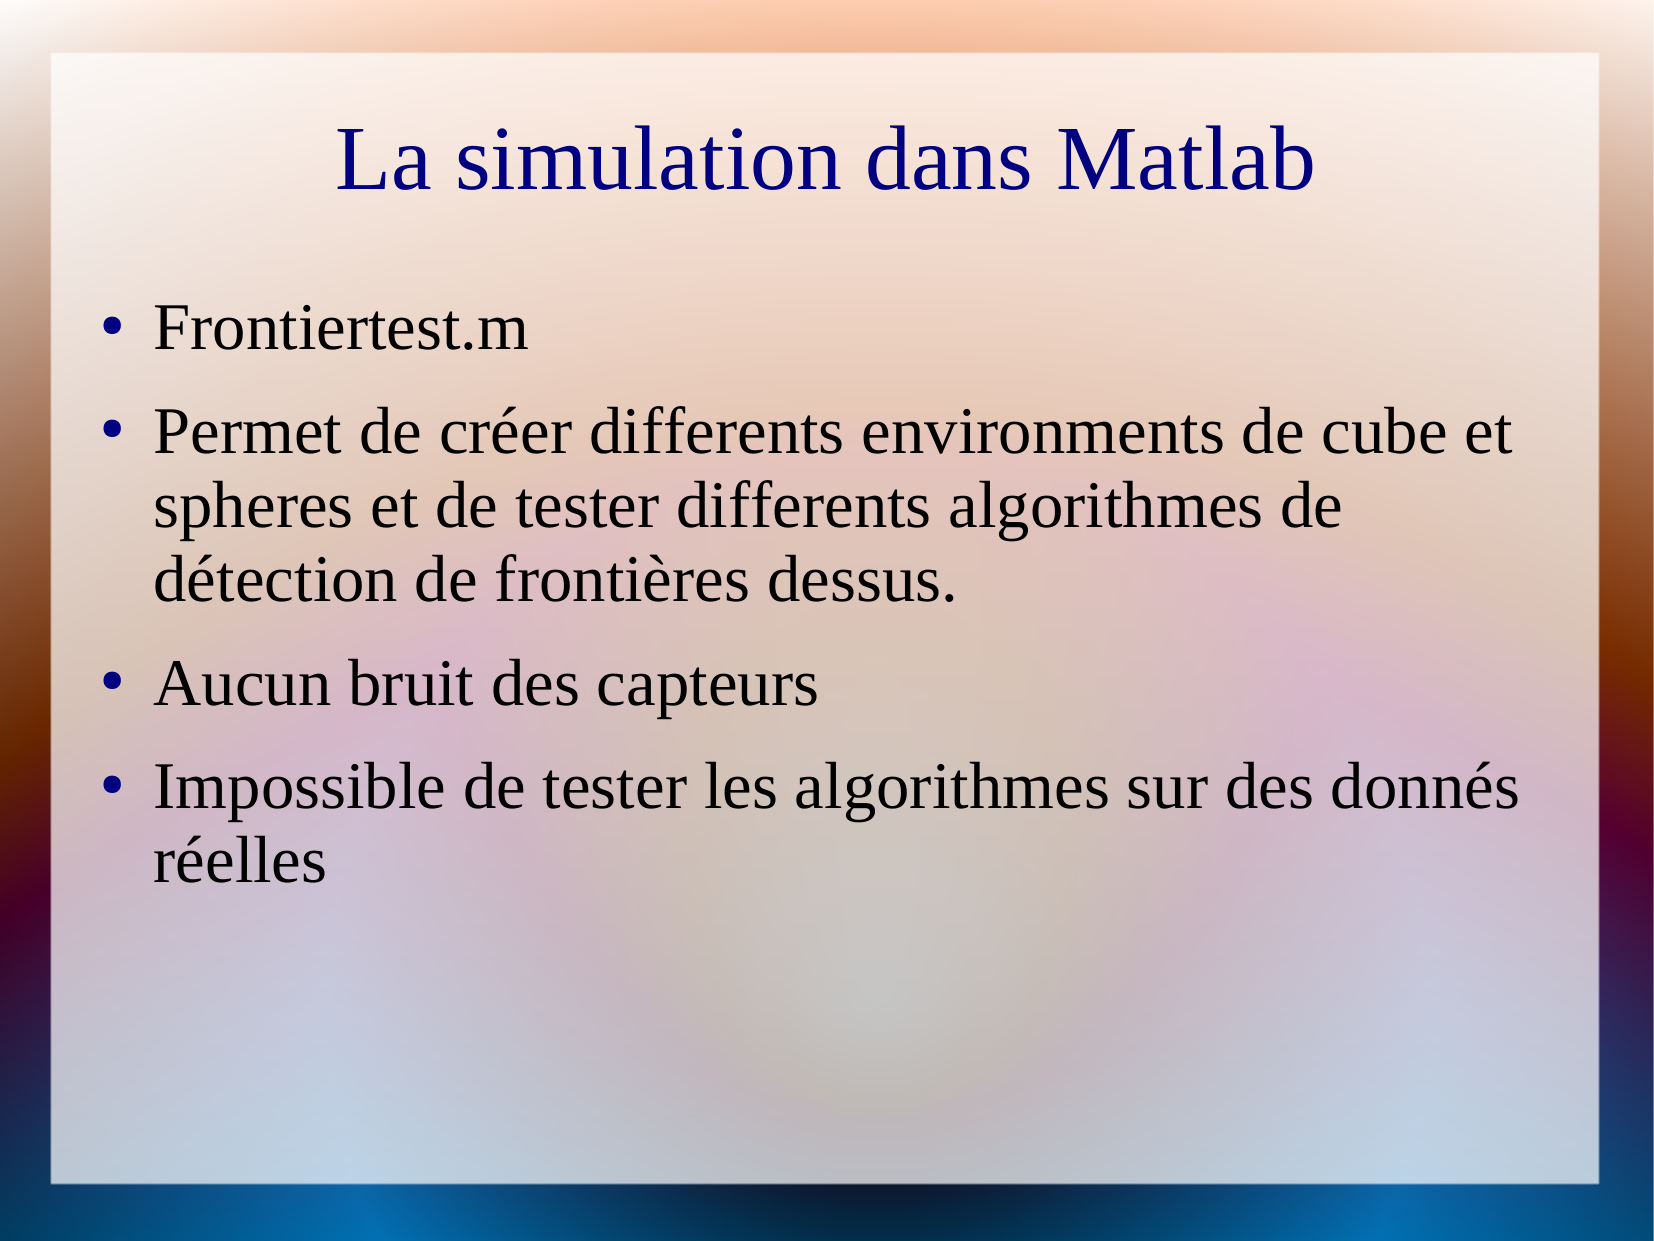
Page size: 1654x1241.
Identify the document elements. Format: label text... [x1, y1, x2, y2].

title La simulation dans Matlab [82, 55, 1571, 263]
picture [0, 0, 1654, 1241]
list Frontiertest.m Permet de créer differents environments de cube et spheres et de tester differents algorithmes de détection de frontières dessus. Aucun bruit des capteurs Impossible de tester les algorithmes sur des donnés réelles [82, 290, 1571, 1034]
